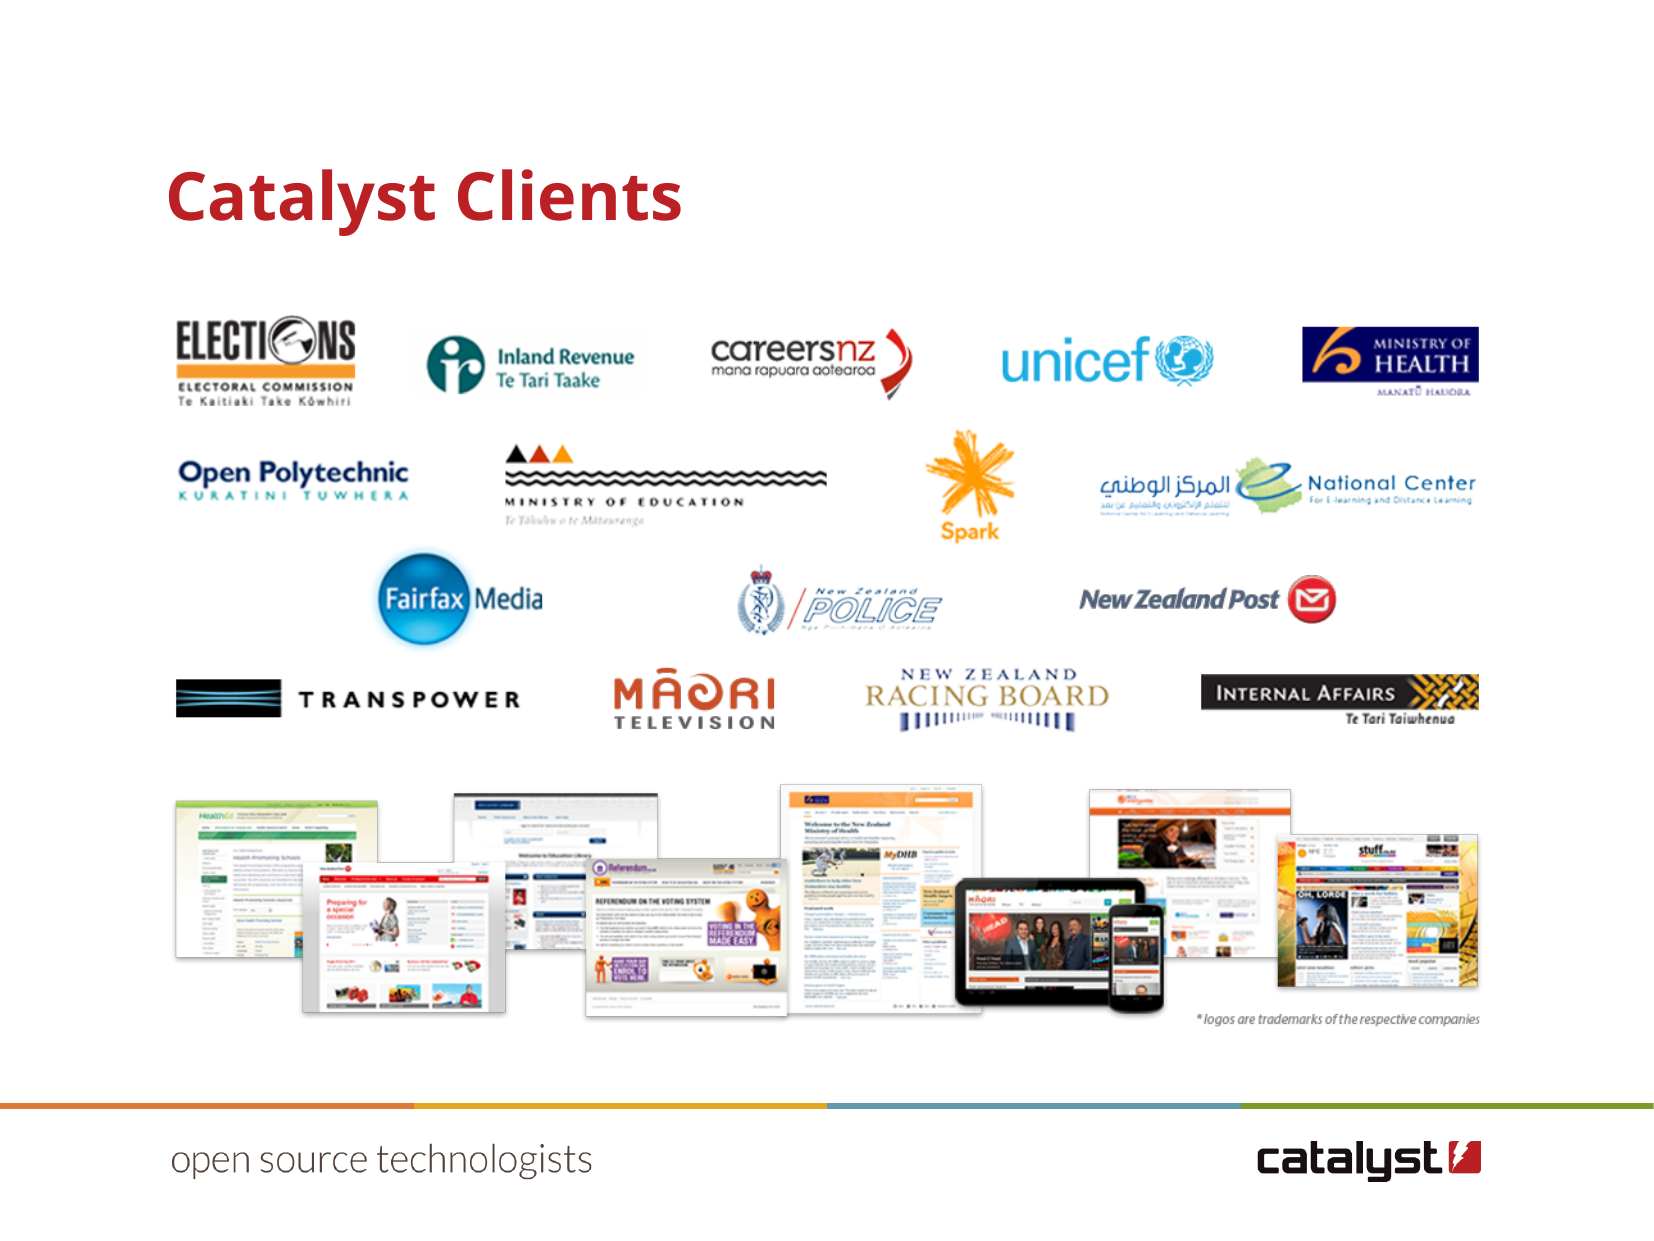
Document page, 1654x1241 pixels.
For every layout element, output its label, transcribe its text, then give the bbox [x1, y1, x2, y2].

picture [171, 310, 1483, 1028]
picture [0, 1103, 1654, 1182]
title Catalyst Clients [165, 90, 1489, 298]
